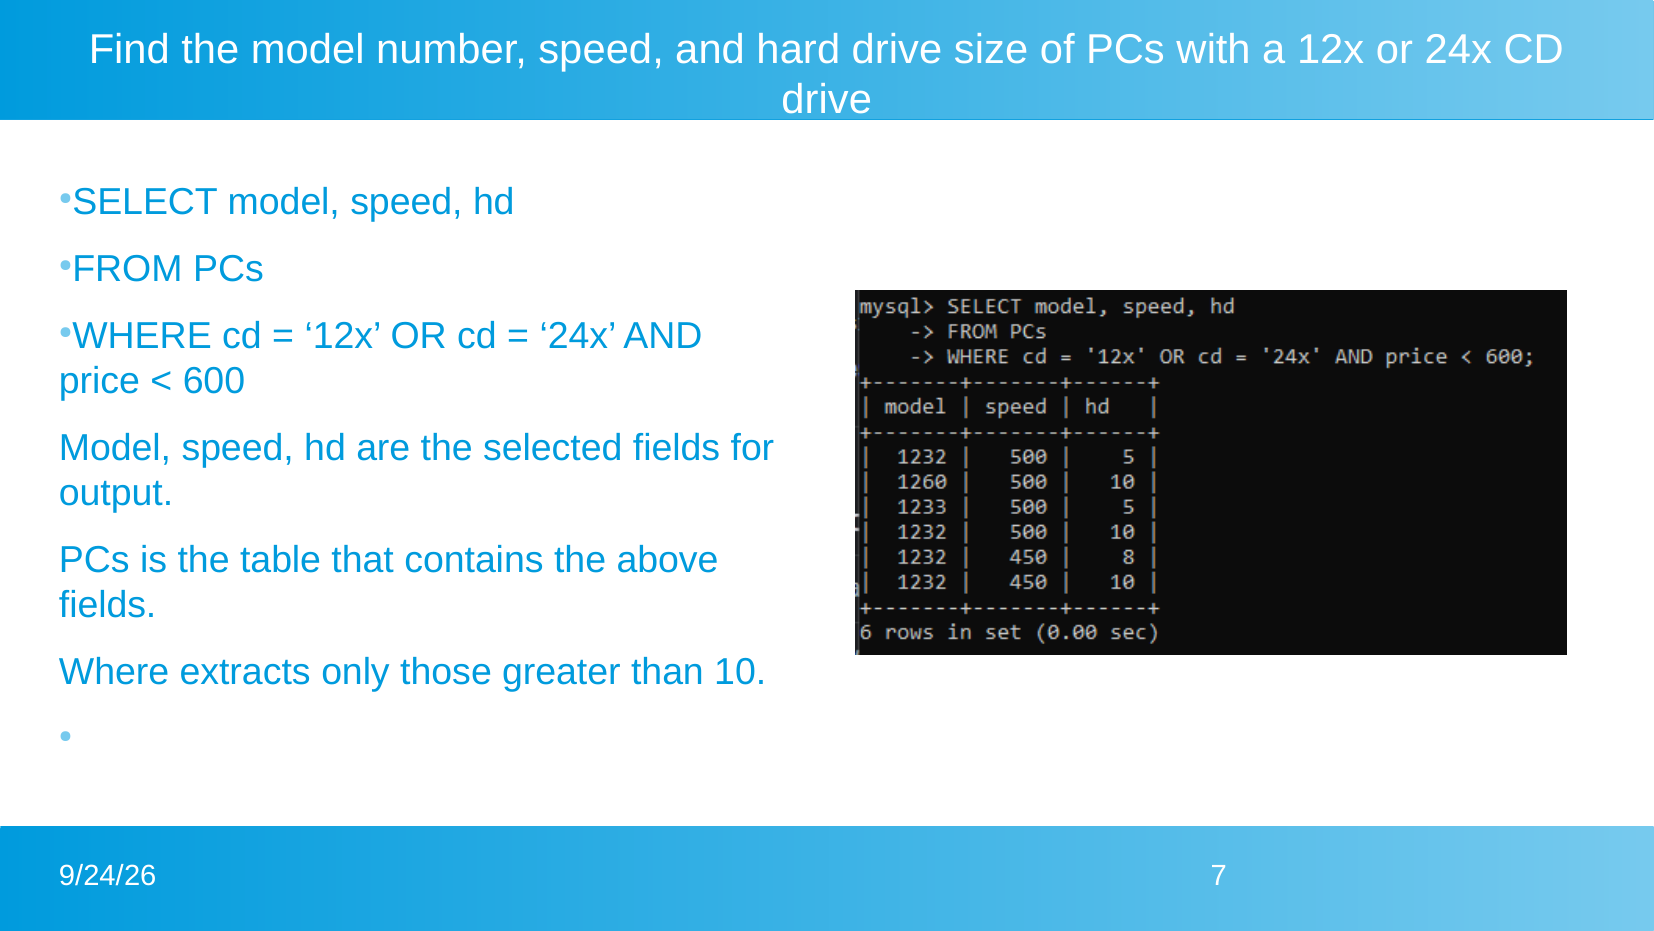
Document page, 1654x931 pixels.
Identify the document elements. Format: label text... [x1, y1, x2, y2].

picture [855, 290, 1567, 655]
list SELECT model, speed, hd FROM PCs WHERE cd = ‘12x’ OR cd = ‘24x’ AND price < 600 Model, speed, hd are the selected fields for output. PCs is the table that contains the above fields. Where extracts only those greater than 10. [59, 177, 790, 768]
text_box <number> [1210, 856, 1595, 916]
title Find the model number, speed, and hard drive size of PCs with a 12x or 24x CD drive [59, 22, 1595, 116]
text_box 3/8/23 [59, 856, 443, 916]
